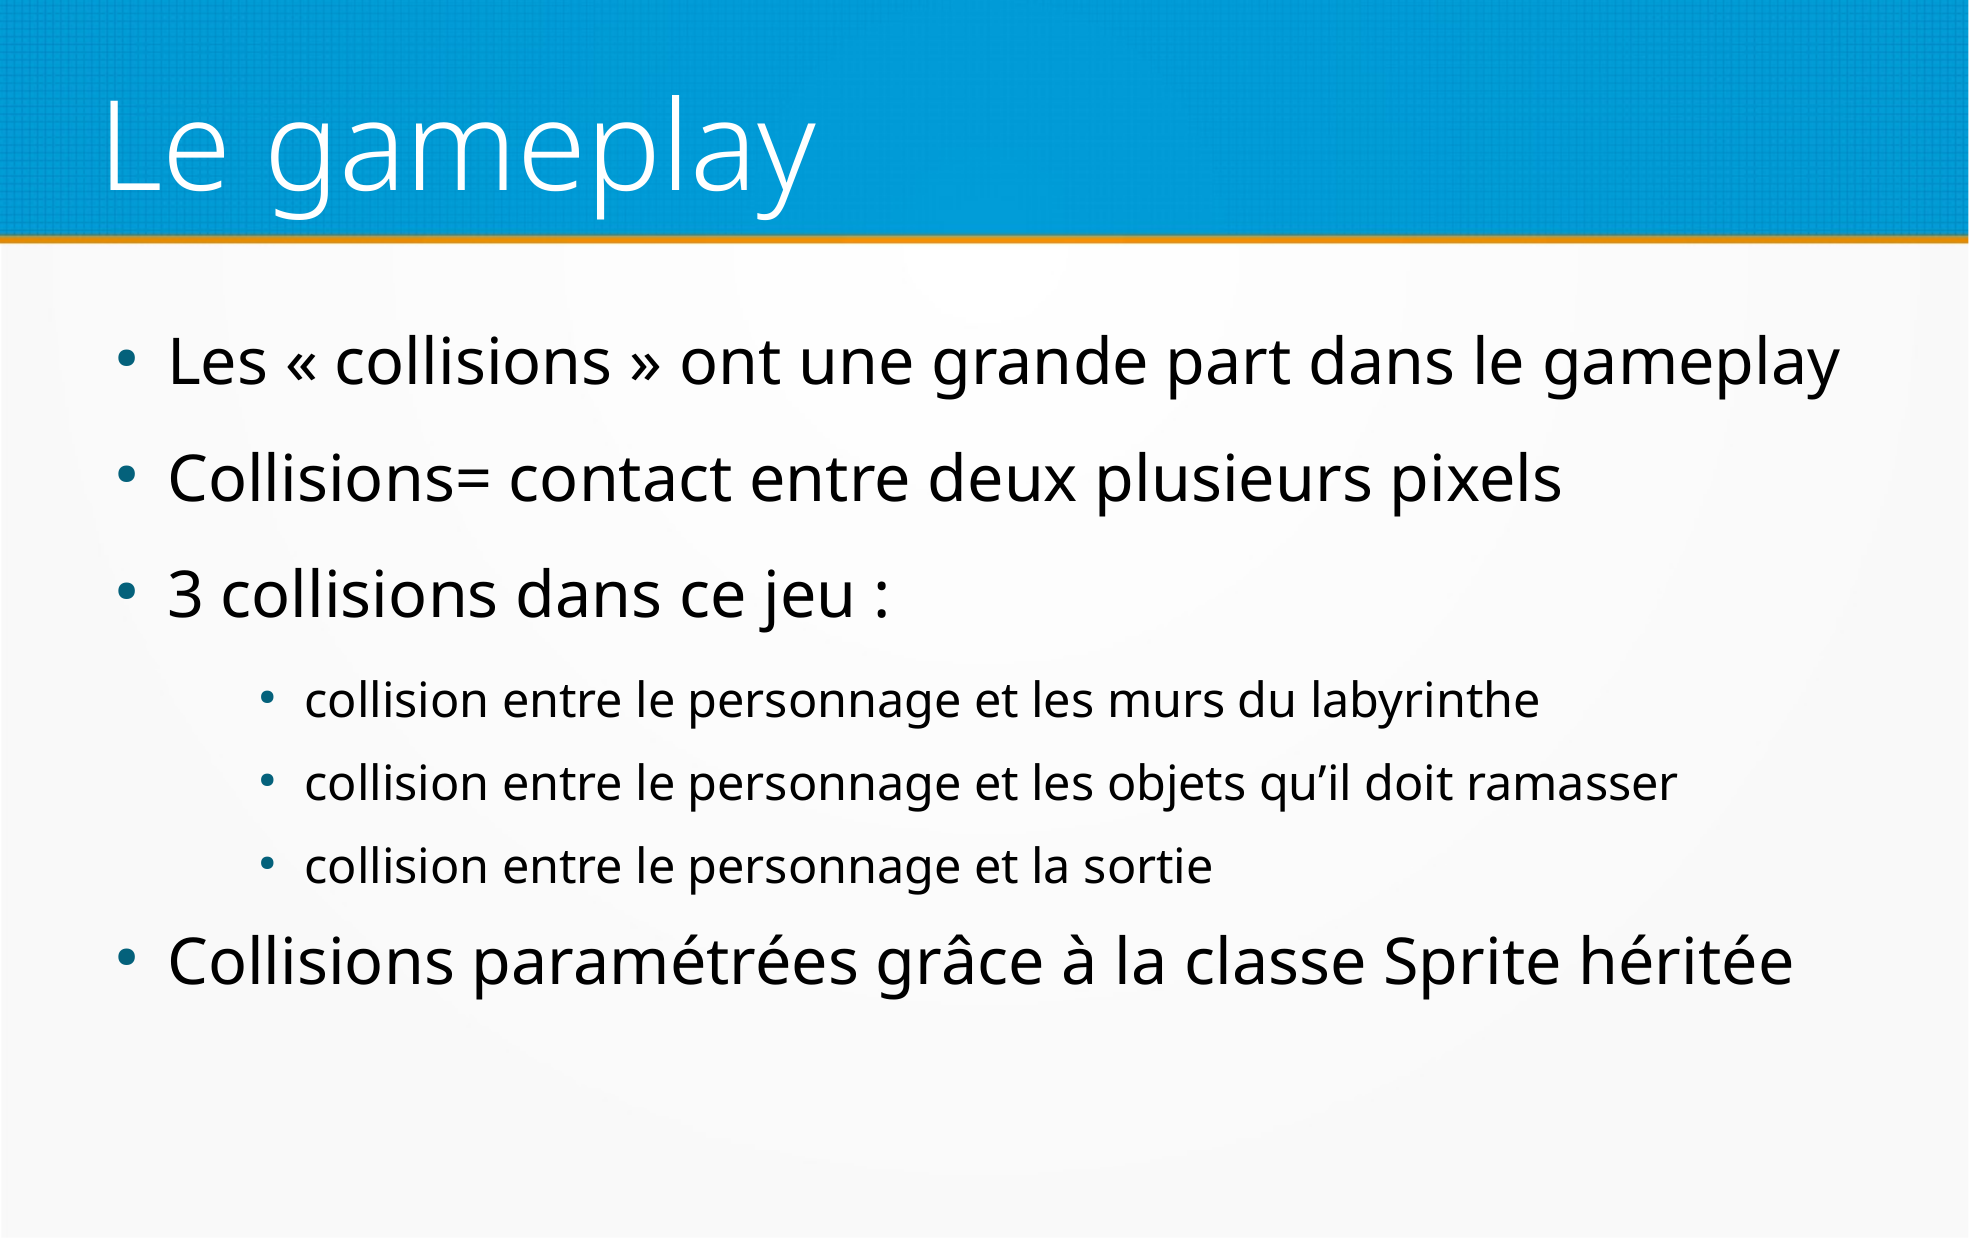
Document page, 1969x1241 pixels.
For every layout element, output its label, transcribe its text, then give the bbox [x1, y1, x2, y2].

title Le gameplay [98, 19, 1870, 227]
list Les « collisions » ont une grande part dans le gameplay Collisions= contact entre deux plusieurs pixels 3 collisions dans ce jeu : collision entre le personnage et les murs du labyrinthe collision entre le personnage et les objets qu’il doit ramasser collision entre le personnage et la sortie Collisions paramétrées grâce à la classe Sprite héritée [98, 315, 1861, 1081]
picture [0, 233, 1969, 1241]
